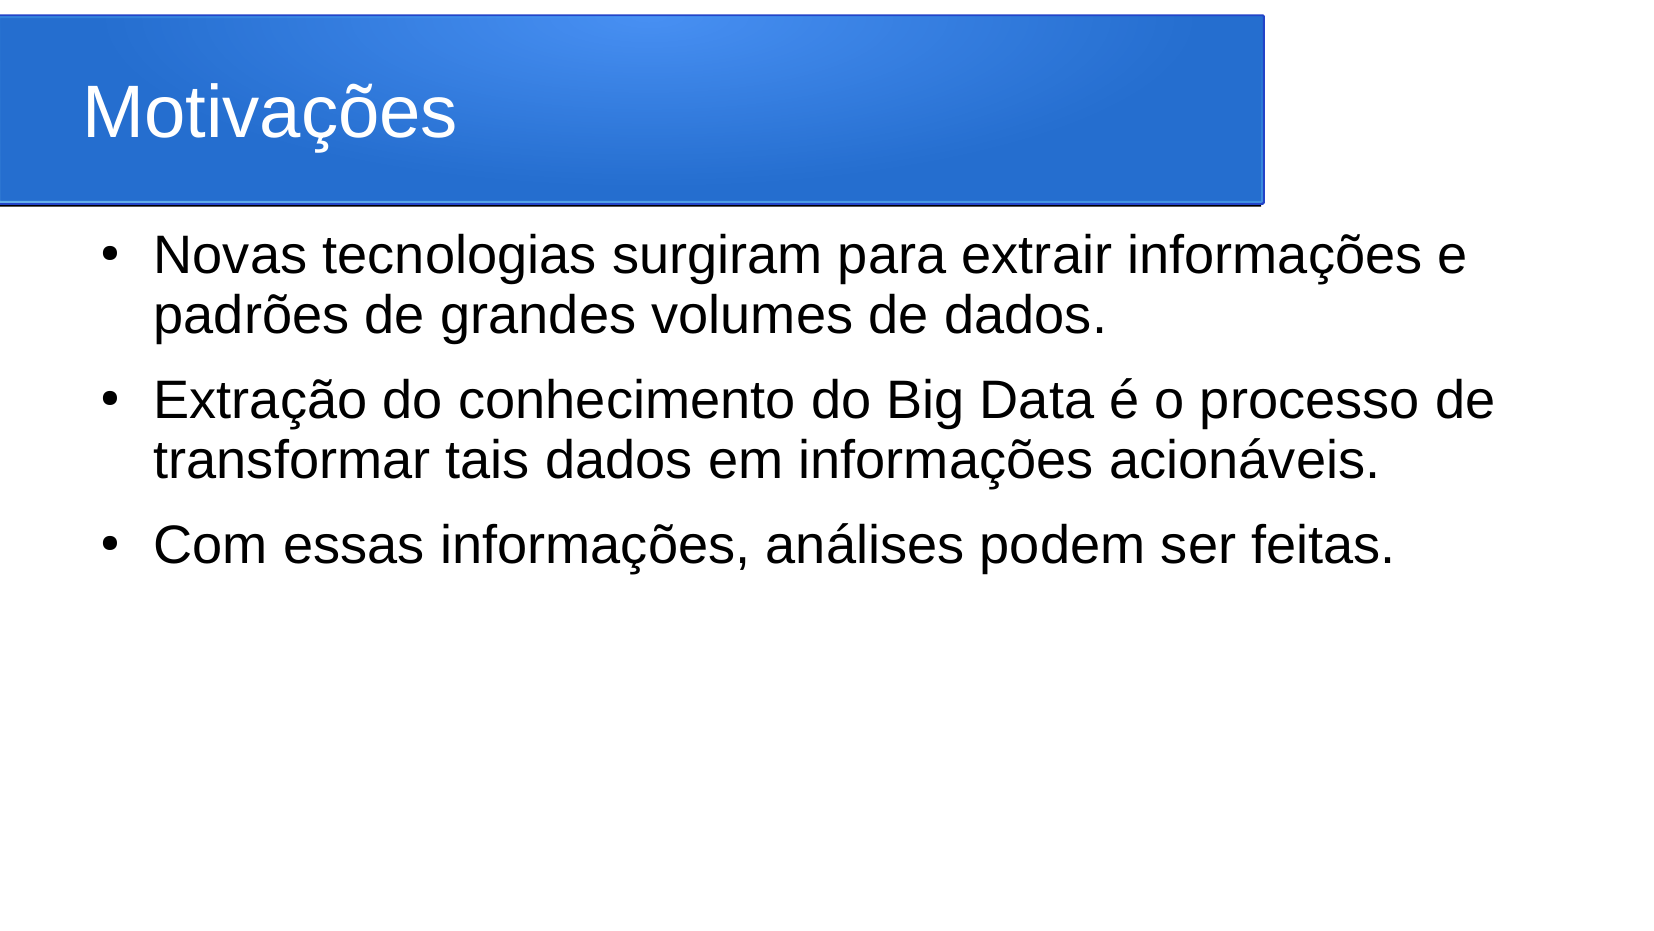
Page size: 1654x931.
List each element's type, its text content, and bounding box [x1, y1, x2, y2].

list Novas tecnologias surgiram para extrair informações e padrões de grandes volumes de dados. Extração do conhecimento do Big Data é o processo de transformar tais dados em informações acionáveis. Com essas informações, análises podem ser feitas. [82, 224, 1571, 764]
title Motivações [82, 35, 1235, 189]
